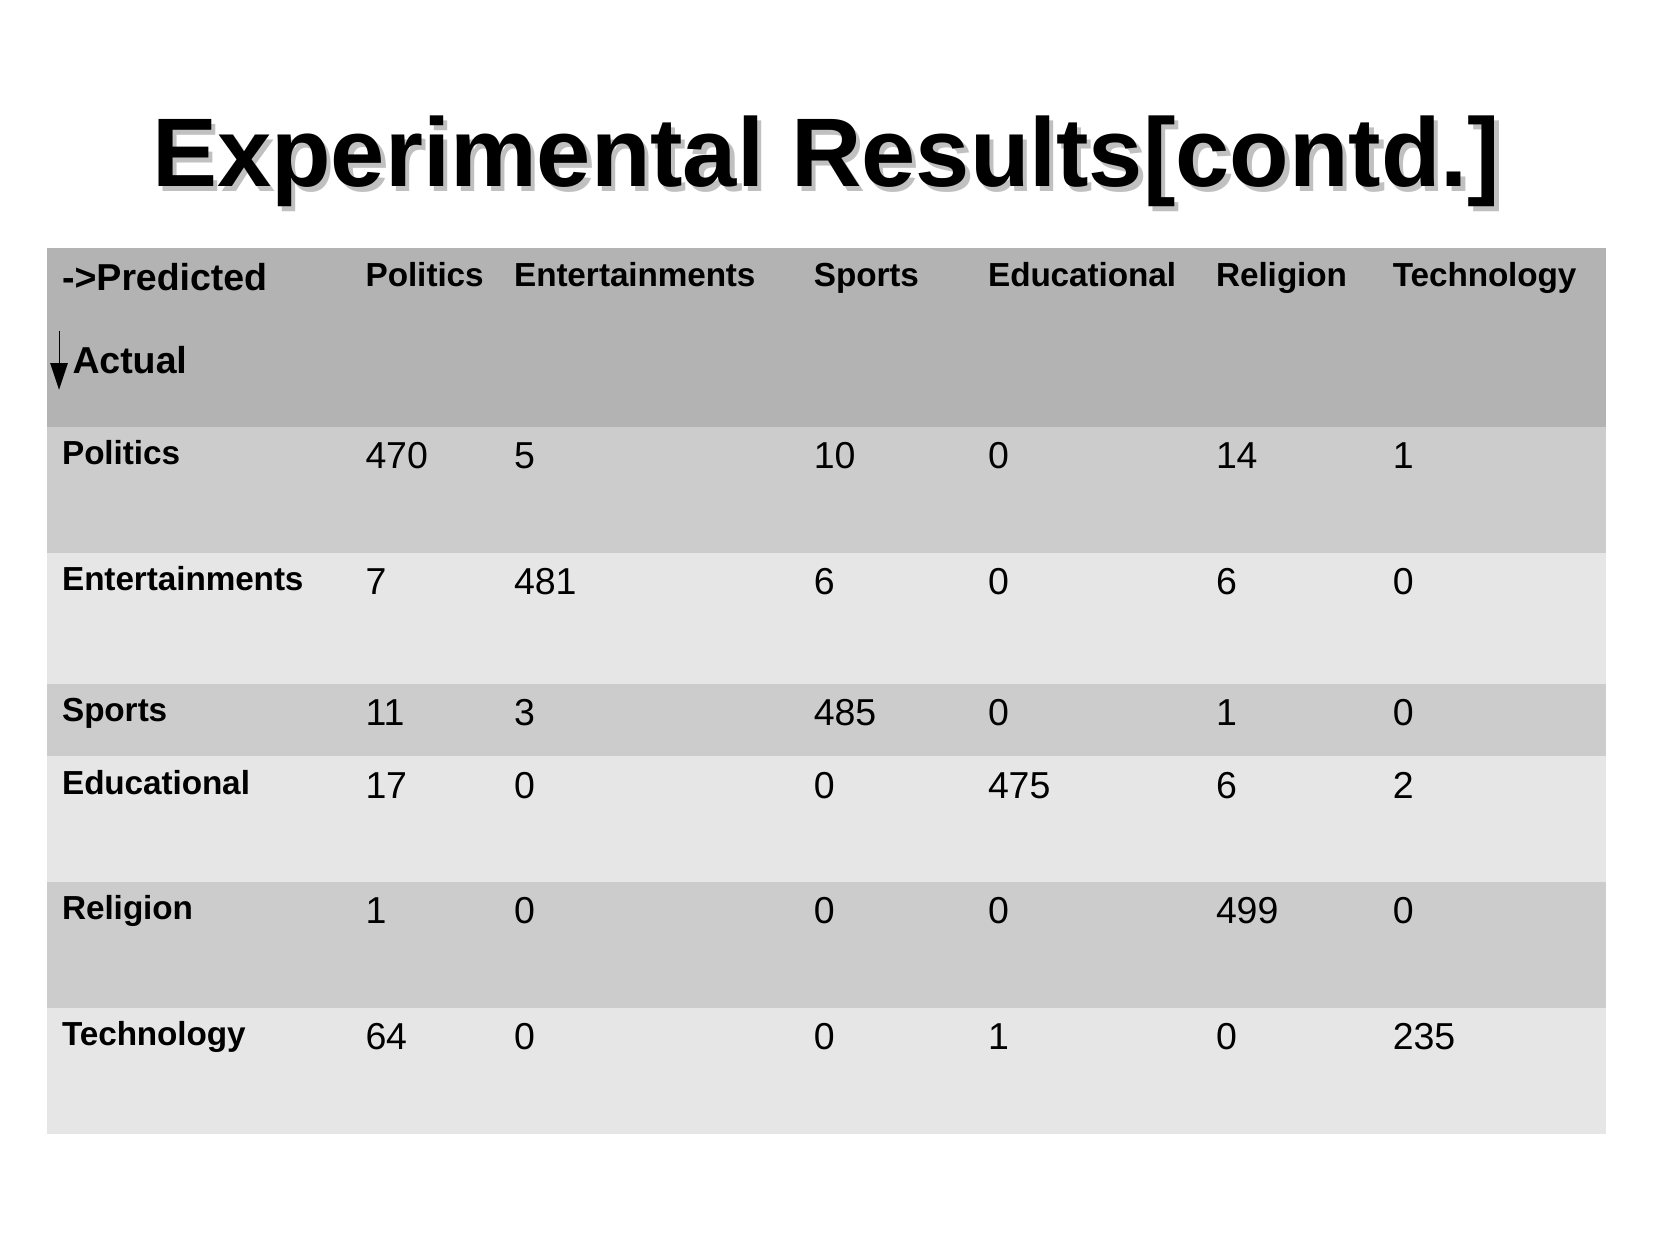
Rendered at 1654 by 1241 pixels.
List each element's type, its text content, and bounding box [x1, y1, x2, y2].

table_cell 0 [799, 882, 973, 1008]
table_cell 1 [1378, 427, 1606, 553]
table_header Technology [1378, 248, 1606, 427]
title Experimental Results[contd.] [82, 49, 1571, 248]
table_cell 0 [973, 427, 1201, 553]
table_cell Sports [47, 684, 351, 756]
table_header ->Predicted Actual [47, 248, 351, 427]
table_cell 0 [499, 882, 799, 1008]
table_cell 17 [351, 756, 499, 882]
table_cell 14 [1201, 427, 1378, 553]
table_cell 2 [1378, 756, 1606, 882]
table_cell Technology [47, 1008, 351, 1134]
table_cell Religion [47, 882, 351, 1008]
table_cell 470 [351, 427, 499, 553]
table_cell 0 [799, 756, 973, 882]
table_cell Entertainments [47, 553, 351, 684]
table_header Religion [1201, 248, 1378, 427]
table_cell Politics [47, 427, 351, 553]
table_header Educational [973, 248, 1201, 427]
table_cell 7 [351, 553, 499, 684]
table_cell 6 [1201, 756, 1378, 882]
table_cell 10 [799, 427, 973, 553]
table_cell 0 [799, 1008, 973, 1134]
table_cell 0 [1378, 553, 1606, 684]
table_cell 481 [499, 553, 799, 684]
table_cell 5 [499, 427, 799, 553]
table_cell 6 [799, 553, 973, 684]
table_cell 6 [1201, 553, 1378, 684]
table_cell 64 [351, 1008, 499, 1134]
table_cell 0 [499, 1008, 799, 1134]
table_cell Educational [47, 756, 351, 882]
table_cell 1 [1201, 684, 1378, 756]
table_cell 499 [1201, 882, 1378, 1008]
table_cell 0 [973, 684, 1201, 756]
table_cell 0 [1378, 684, 1606, 756]
table_cell 1 [351, 882, 499, 1008]
table_cell 0 [1201, 1008, 1378, 1134]
table_cell 475 [973, 756, 1201, 882]
table_cell 11 [351, 684, 499, 756]
table_cell 0 [1378, 882, 1606, 1008]
table_header Sports [799, 248, 973, 427]
table_header Entertainments [499, 248, 799, 427]
table_cell 0 [499, 756, 799, 882]
table_cell 1 [973, 1008, 1201, 1134]
table_header Politics [351, 248, 499, 427]
table_cell 3 [499, 684, 799, 756]
table_cell 0 [973, 882, 1201, 1008]
table_cell 0 [973, 553, 1201, 684]
table_cell 235 [1378, 1008, 1606, 1134]
table_cell 485 [799, 684, 973, 756]
